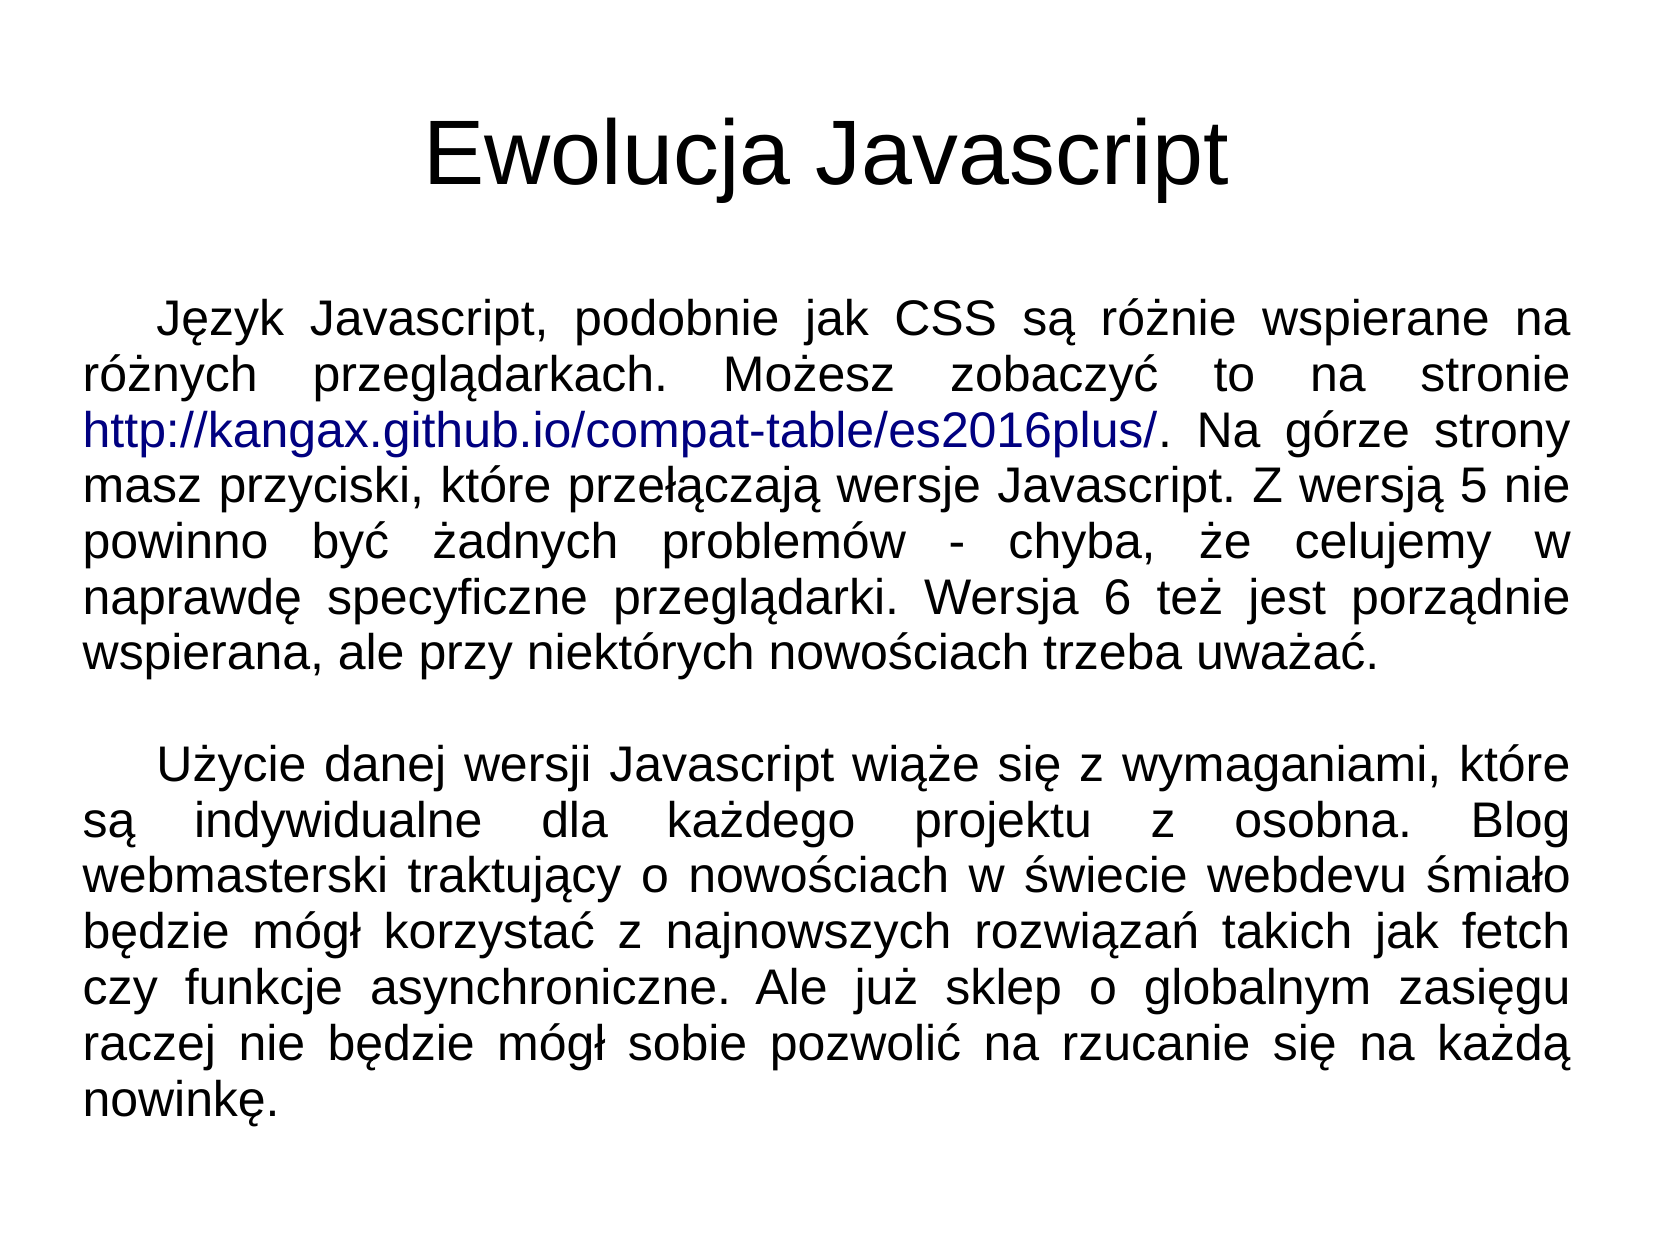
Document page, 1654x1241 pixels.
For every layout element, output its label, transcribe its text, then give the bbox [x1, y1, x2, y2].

subtitle Język Javascript, podobnie jak CSS są różnie wspierane na różnych przeglądarkach. Możesz zobaczyć to na stronie http://kangax.github.io/compat-table/es2016plus/. Na górze strony masz przyciski, które przełączają wersje Javascript. Z wersją 5 nie powinno być żadnych problemów - chyba, że celujemy w naprawdę specyficzne przeglądarki. Wersja 6 też jest porządnie wspierana, ale przy niektórych nowościach trzeba uważać. Użycie danej wersji Javascript wiąże się z wymaganiami, które są indywidualne dla każdego projektu z osobna. Blog webmasterski traktujący o nowościach w świecie webdevu śmiało będzie mógł korzystać z najnowszych rozwiązań takich jak fetch czy funkcje asynchroniczne. Ale już sklep o globalnym zasięgu raczej nie będzie mógł sobie pozwolić na rzucanie się na każdą nowinkę. [82, 290, 1571, 1183]
title Ewolucja Javascript [82, 49, 1571, 257]
